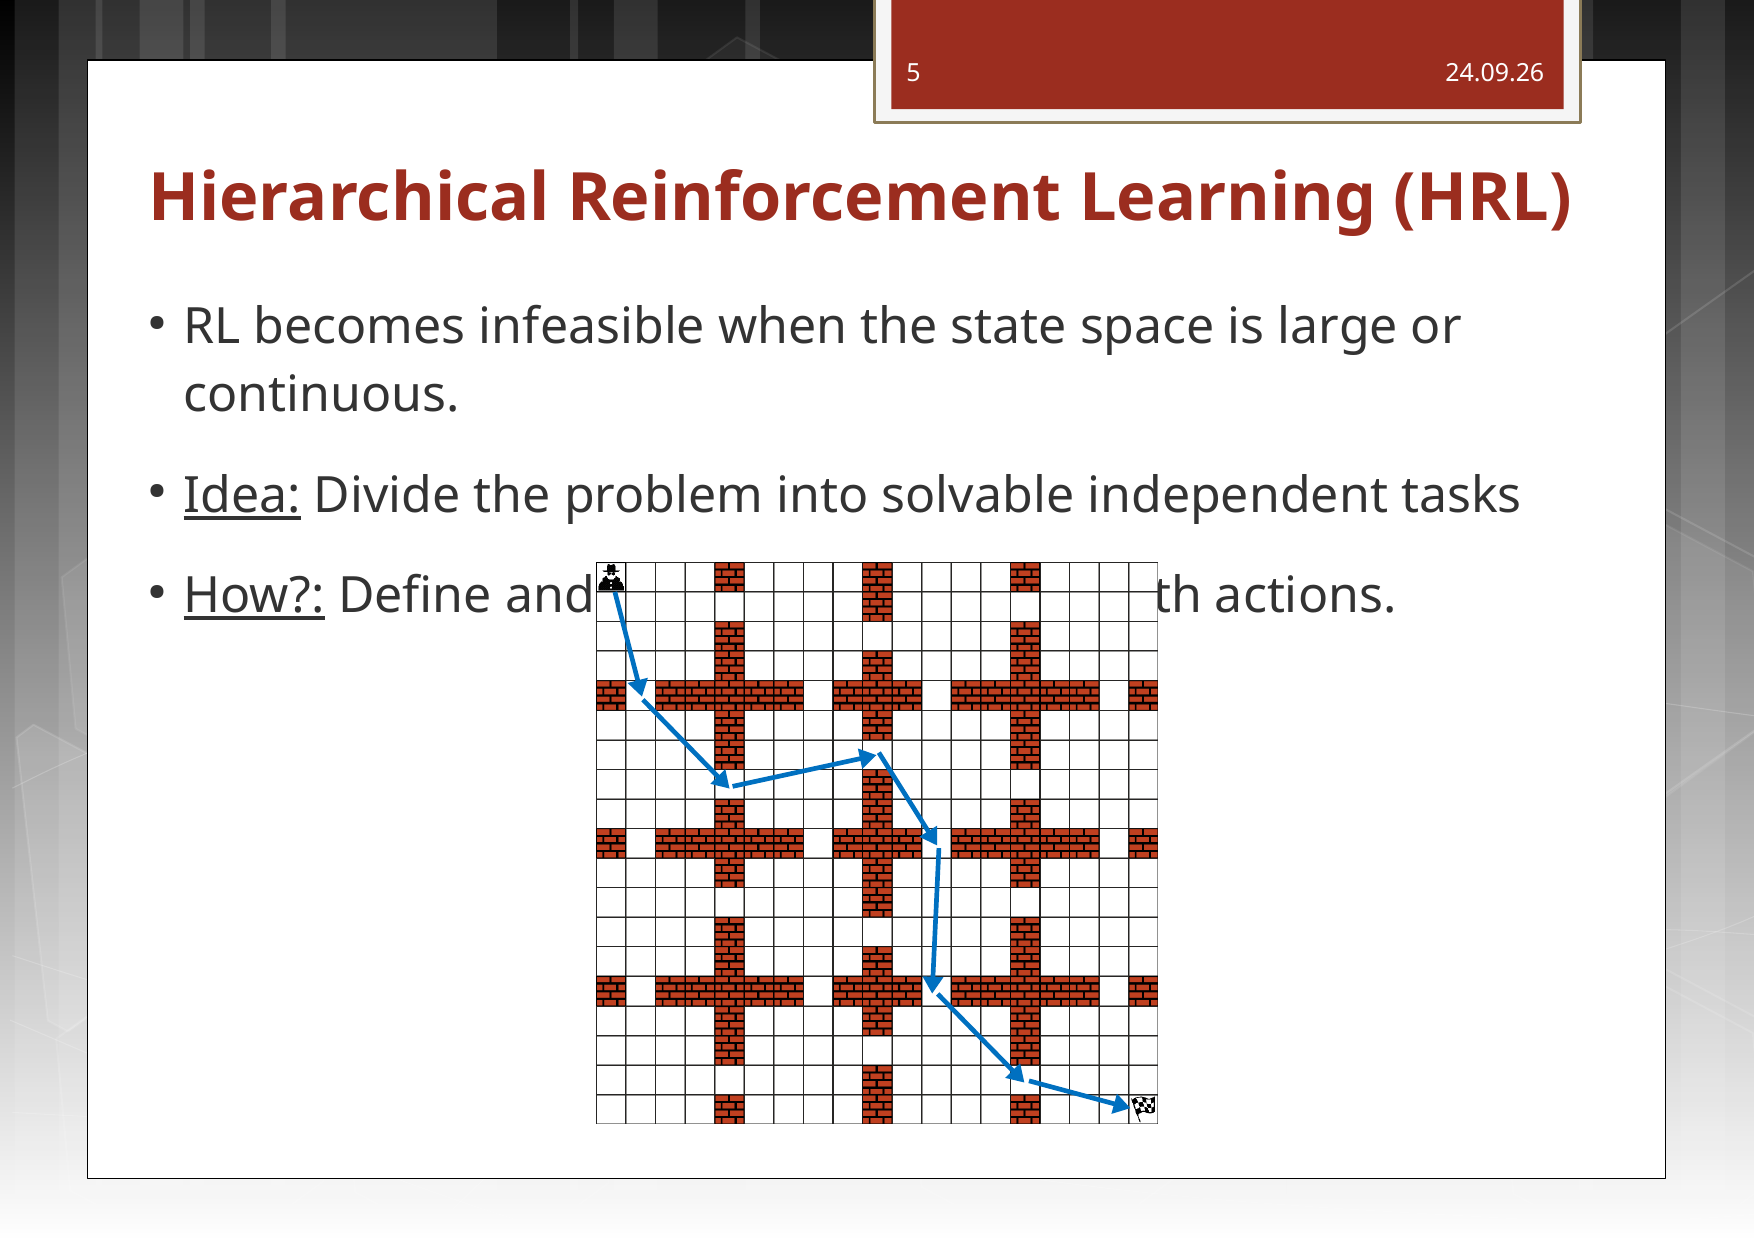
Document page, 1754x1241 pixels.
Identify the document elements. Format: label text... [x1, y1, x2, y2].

title Hierarchical Reinforcement Learning (HRL) [88, 132, 1664, 257]
list RL becomes infeasible when the state space is large or continuous. Idea: Divide the problem into solvable independent tasks How?: Define and use options together with actions. [88, 289, 1664, 1175]
picture [596, 562, 1158, 1125]
